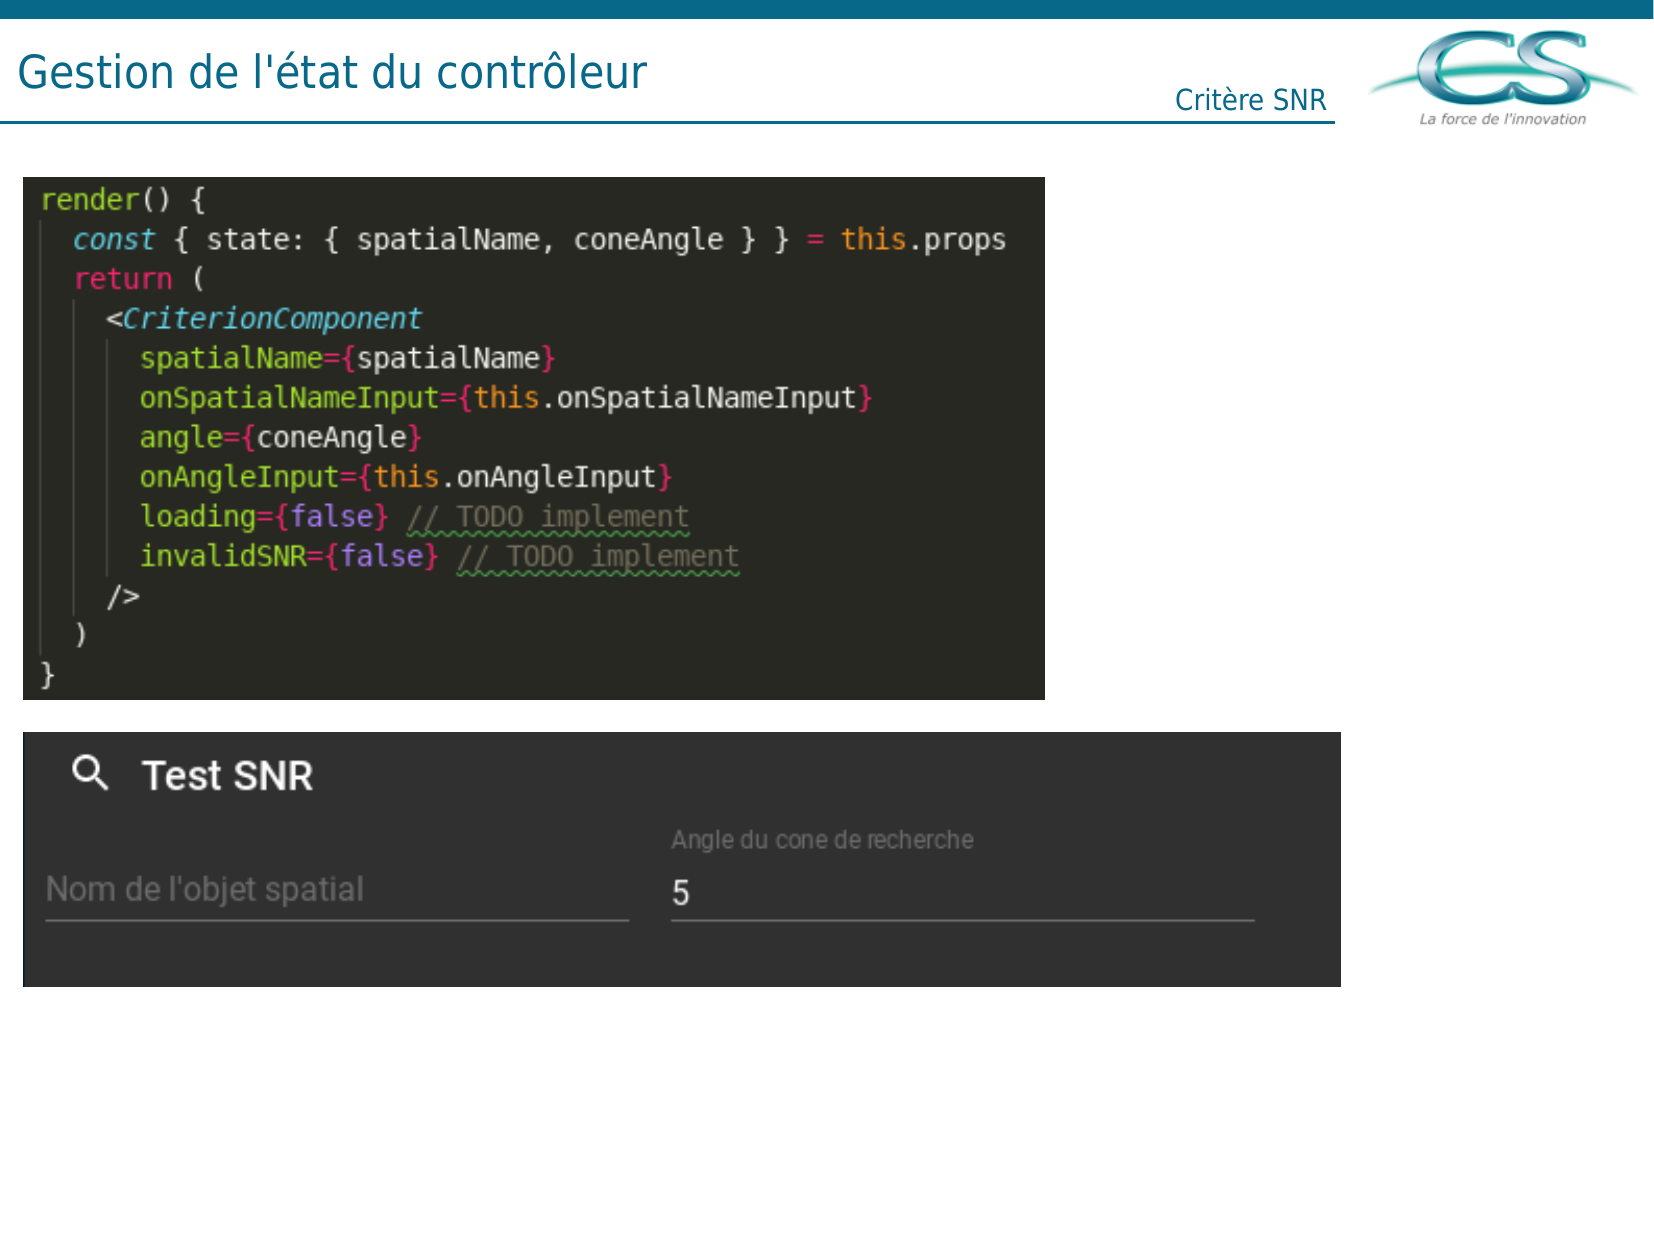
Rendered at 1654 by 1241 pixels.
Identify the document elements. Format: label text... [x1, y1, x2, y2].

picture [23, 732, 1341, 987]
title Gestion de l'état du contrôleur [17, 46, 1368, 106]
picture [23, 177, 1045, 700]
text_box Critère SNR [1163, 71, 1347, 142]
picture [1368, 28, 1642, 128]
